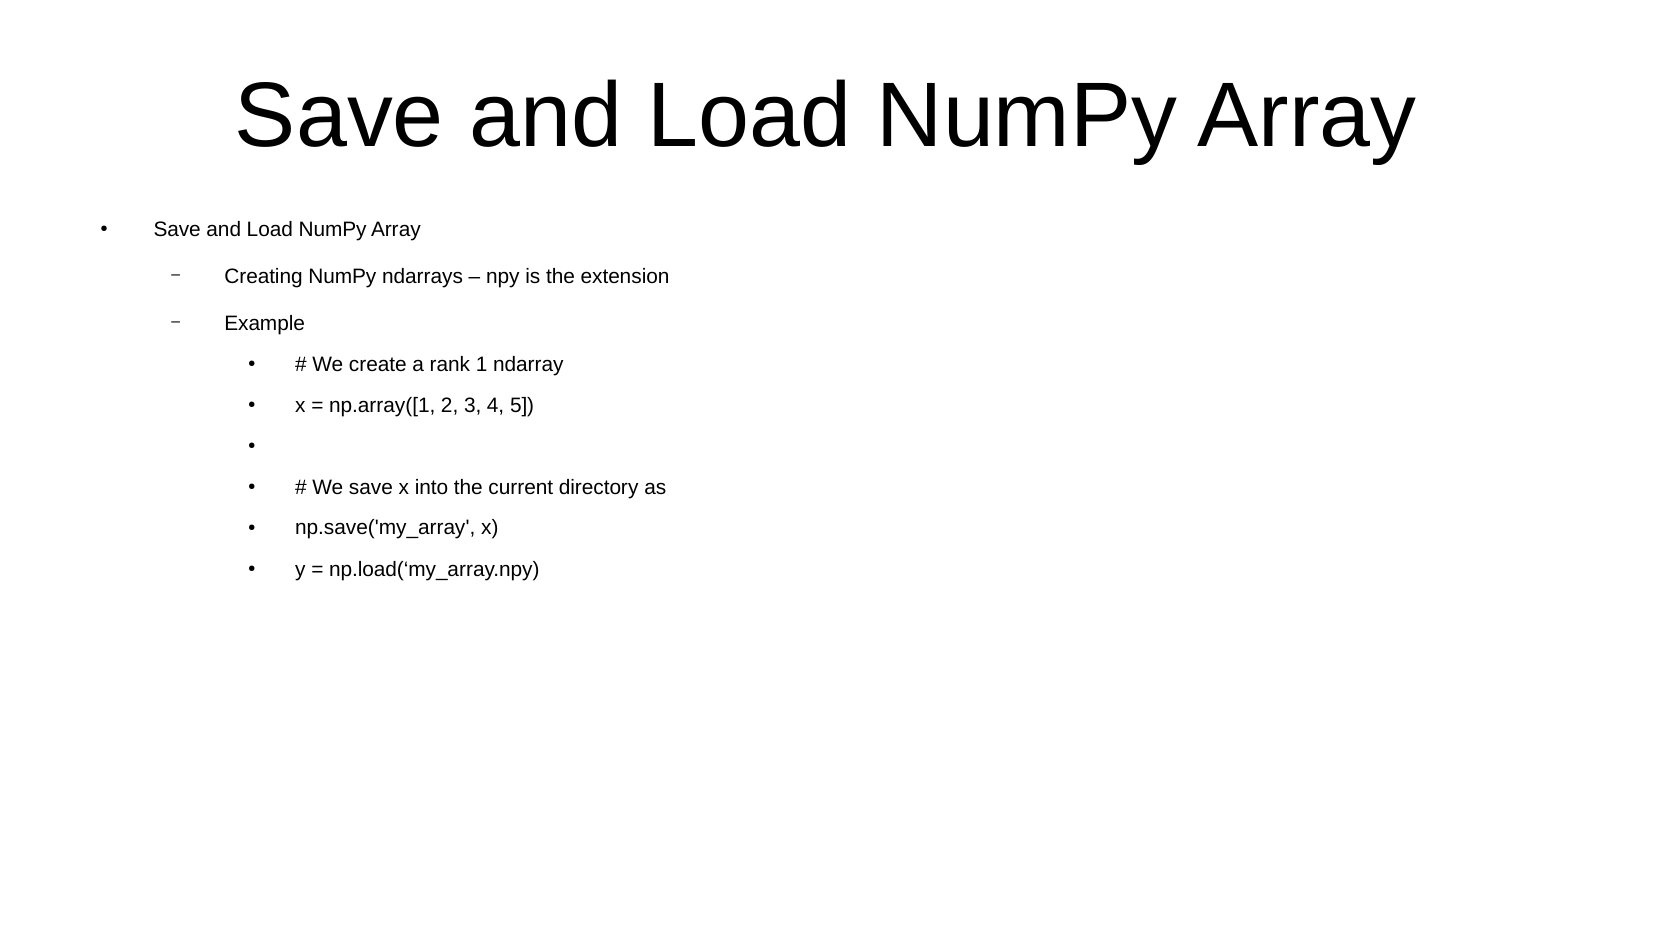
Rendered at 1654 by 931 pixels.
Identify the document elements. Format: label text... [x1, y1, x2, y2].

list Save and Load NumPy Array Creating NumPy ndarrays – npy is the extension Example # We create a rank 1 ndarray x = np.array([1, 2, 3, 4, 5]) # We save x into the current directory as np.save('my_array', x) y = np.load(‘my_array.npy) [82, 217, 1571, 901]
title Save and Load NumPy Array [82, 37, 1571, 193]
